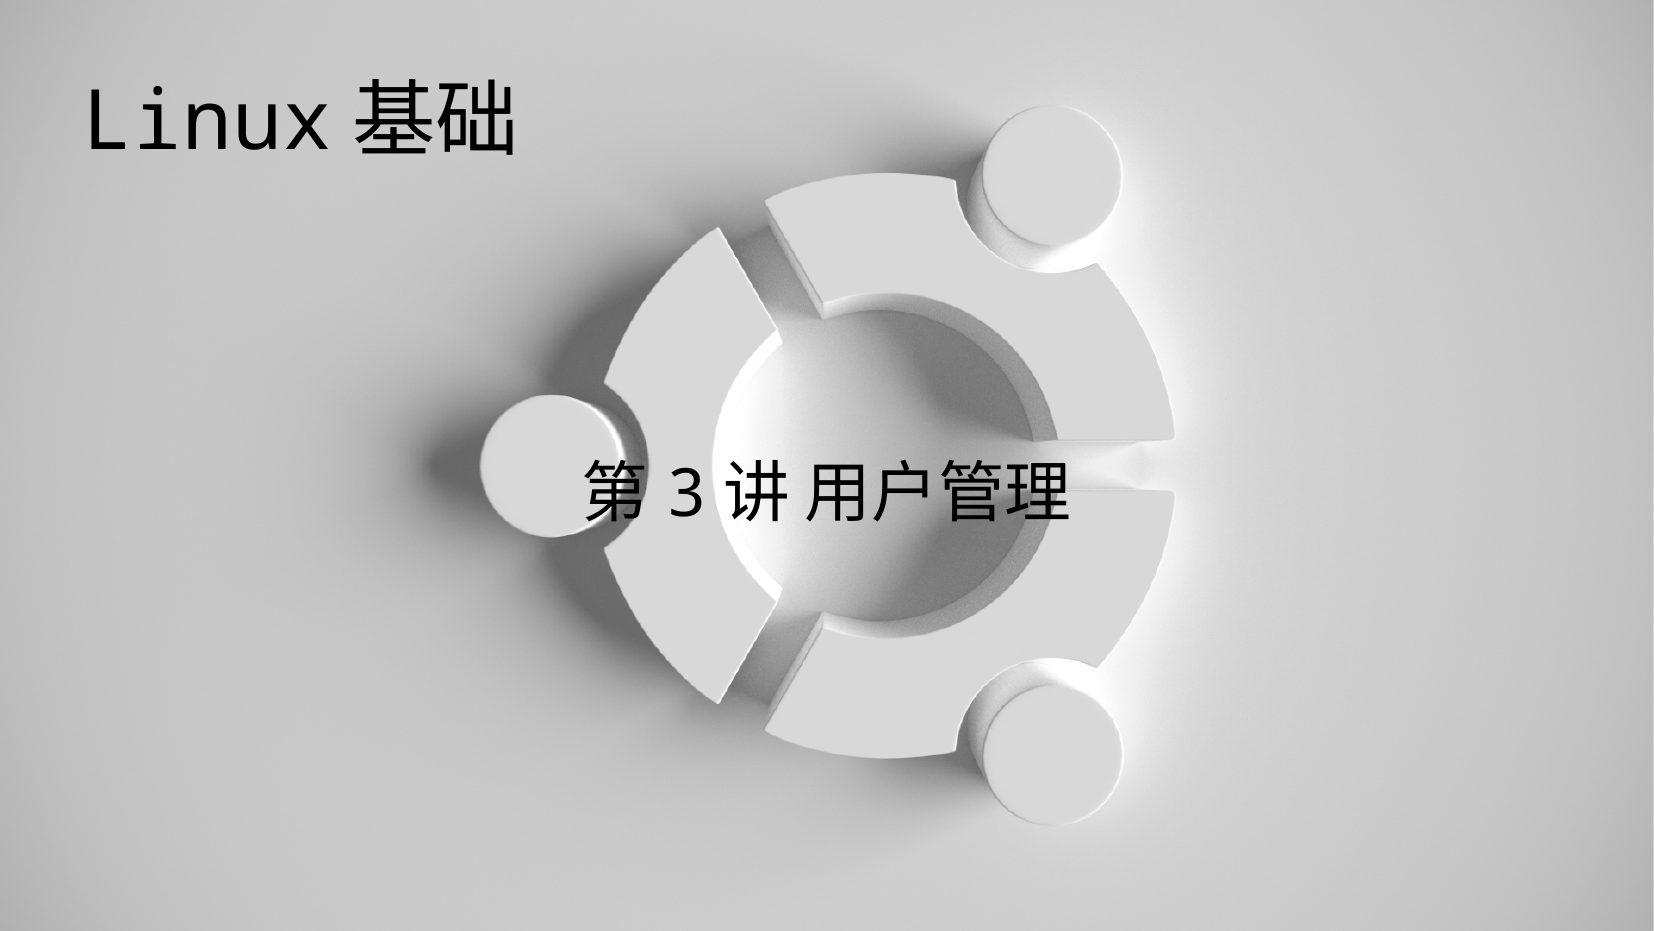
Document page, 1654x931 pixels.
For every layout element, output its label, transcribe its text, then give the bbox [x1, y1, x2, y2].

picture [0, 0, 1654, 931]
title Linux基础 [82, 37, 1571, 189]
subtitle 第3讲 用户管理 [82, 217, 1571, 758]
